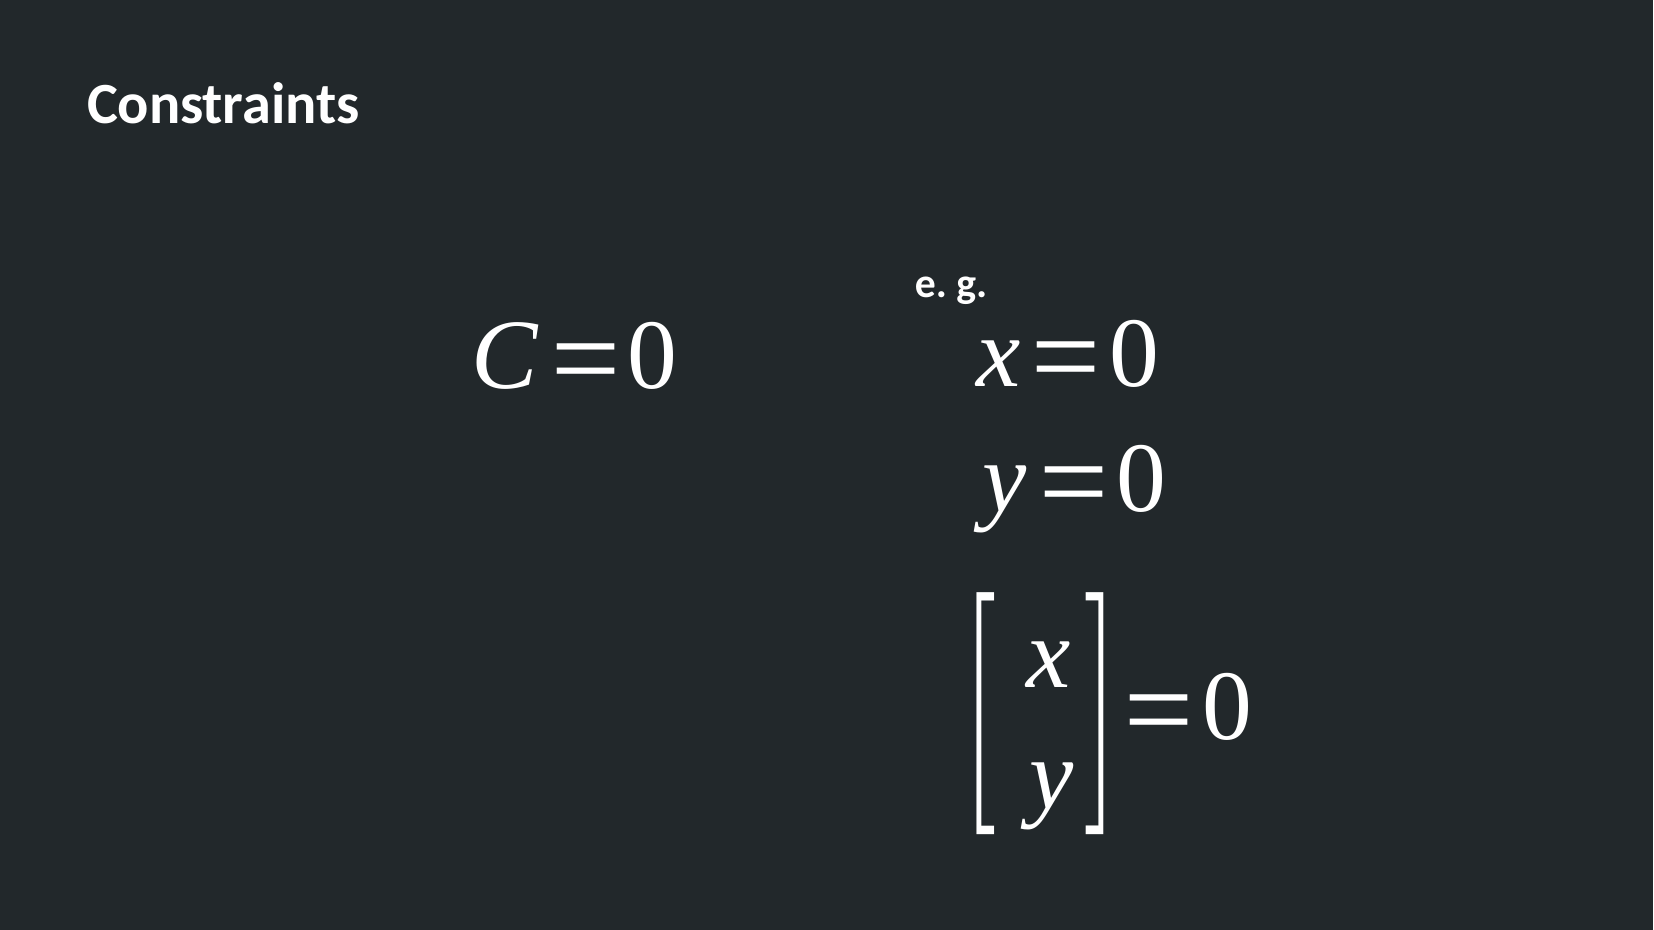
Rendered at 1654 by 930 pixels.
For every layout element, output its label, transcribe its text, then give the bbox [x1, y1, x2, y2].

chart [465, 300, 686, 411]
chart [963, 587, 1261, 841]
chart [963, 422, 1175, 534]
text_box Constraints [72, 72, 658, 221]
text_box e. g. [900, 258, 1021, 316]
chart [963, 297, 1167, 408]
